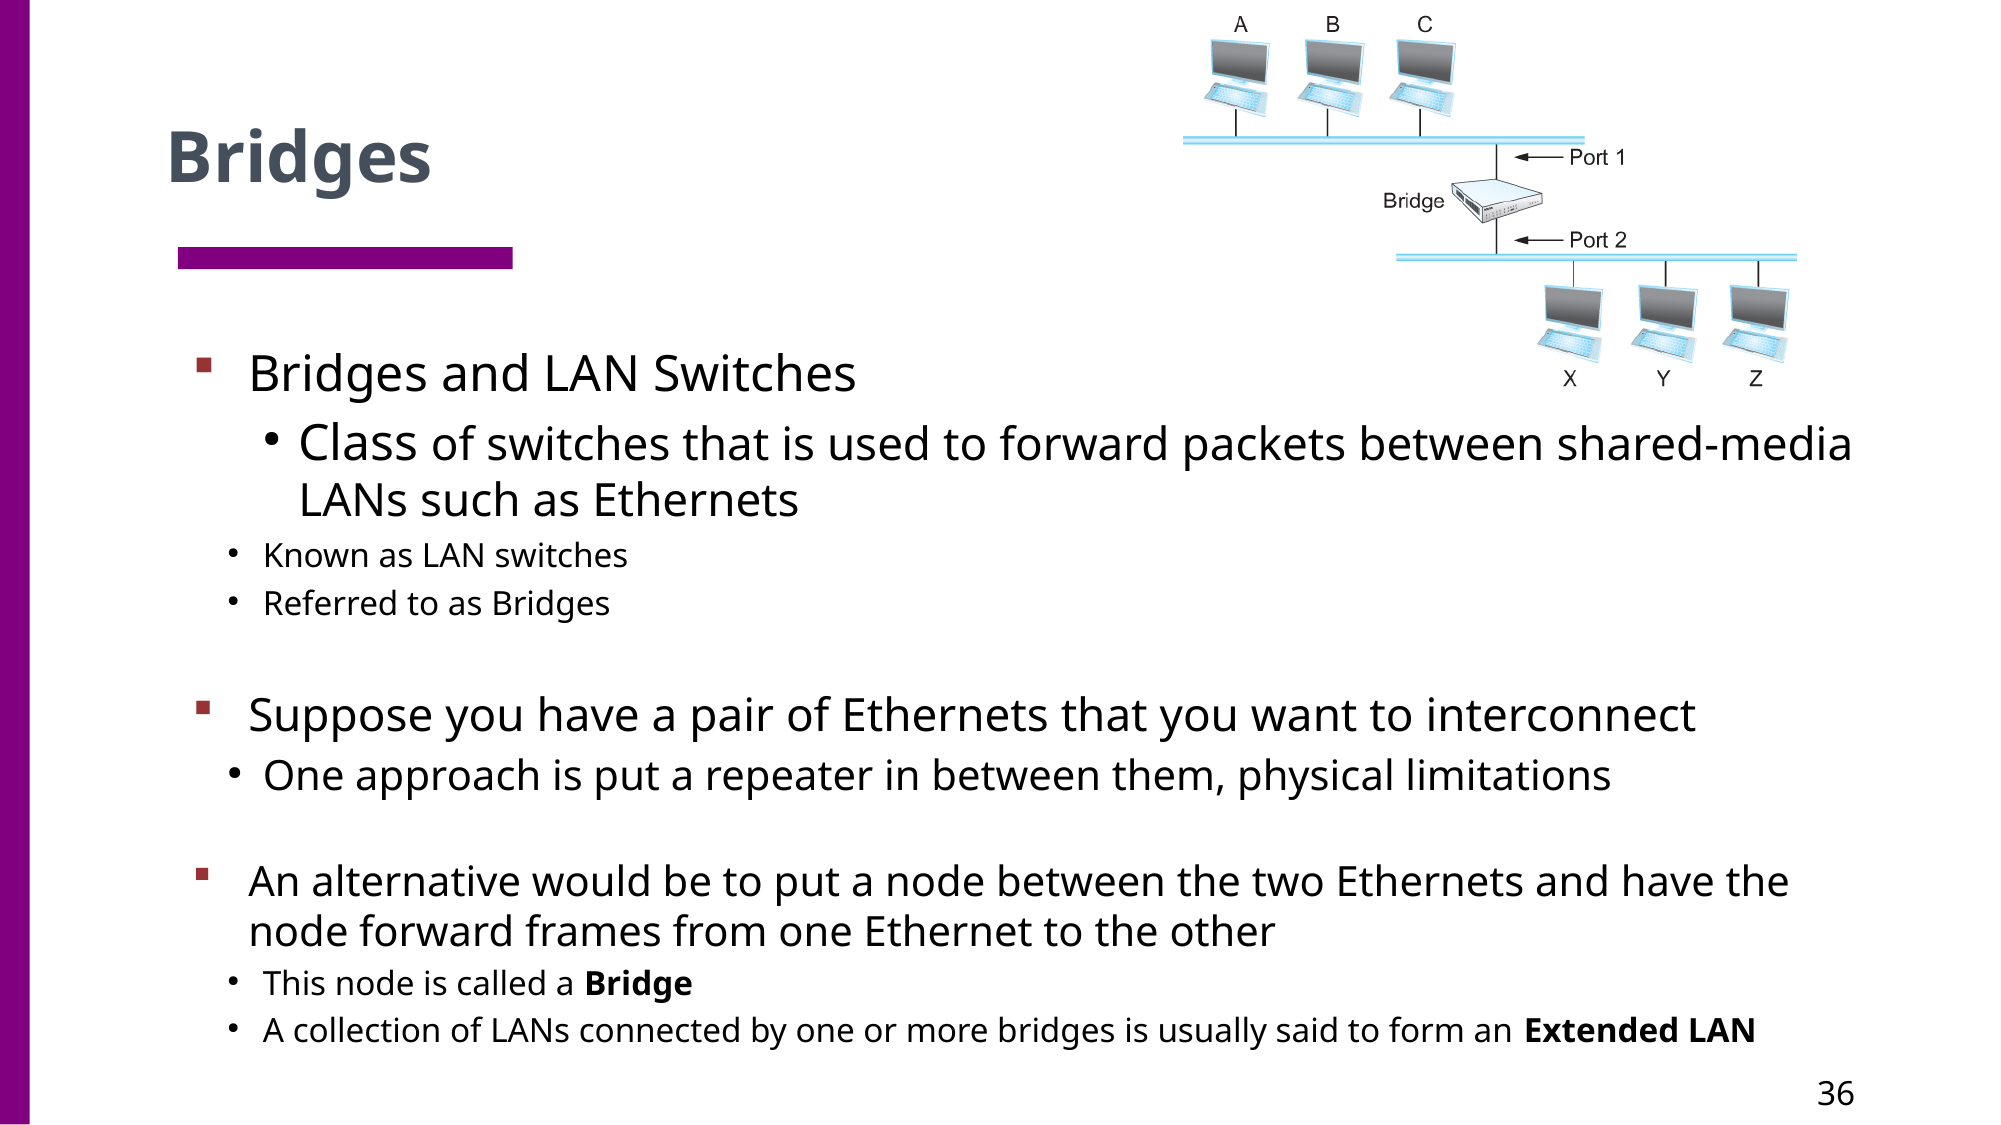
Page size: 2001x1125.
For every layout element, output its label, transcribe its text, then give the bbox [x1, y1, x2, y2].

text_box Bridges [151, 0, 1849, 212]
text_box Bridges and LAN Switches Class of switches that is used to forward packets between shared-media LANs such as Ethernets Known as LAN switches Referred to as Bridges Suppose you have a pair of Ethernets that you want to interconnect One approach is put a repeater in between them, physical limitations An alternative would be to put a node between the two Ethernets and have the node forward frames from one Ethernet to the other This node is called a Bridge A collection of LANs connected by one or more bridges is usually said to form an Extended LAN [177, 326, 1875, 1050]
picture [1183, 13, 1797, 390]
